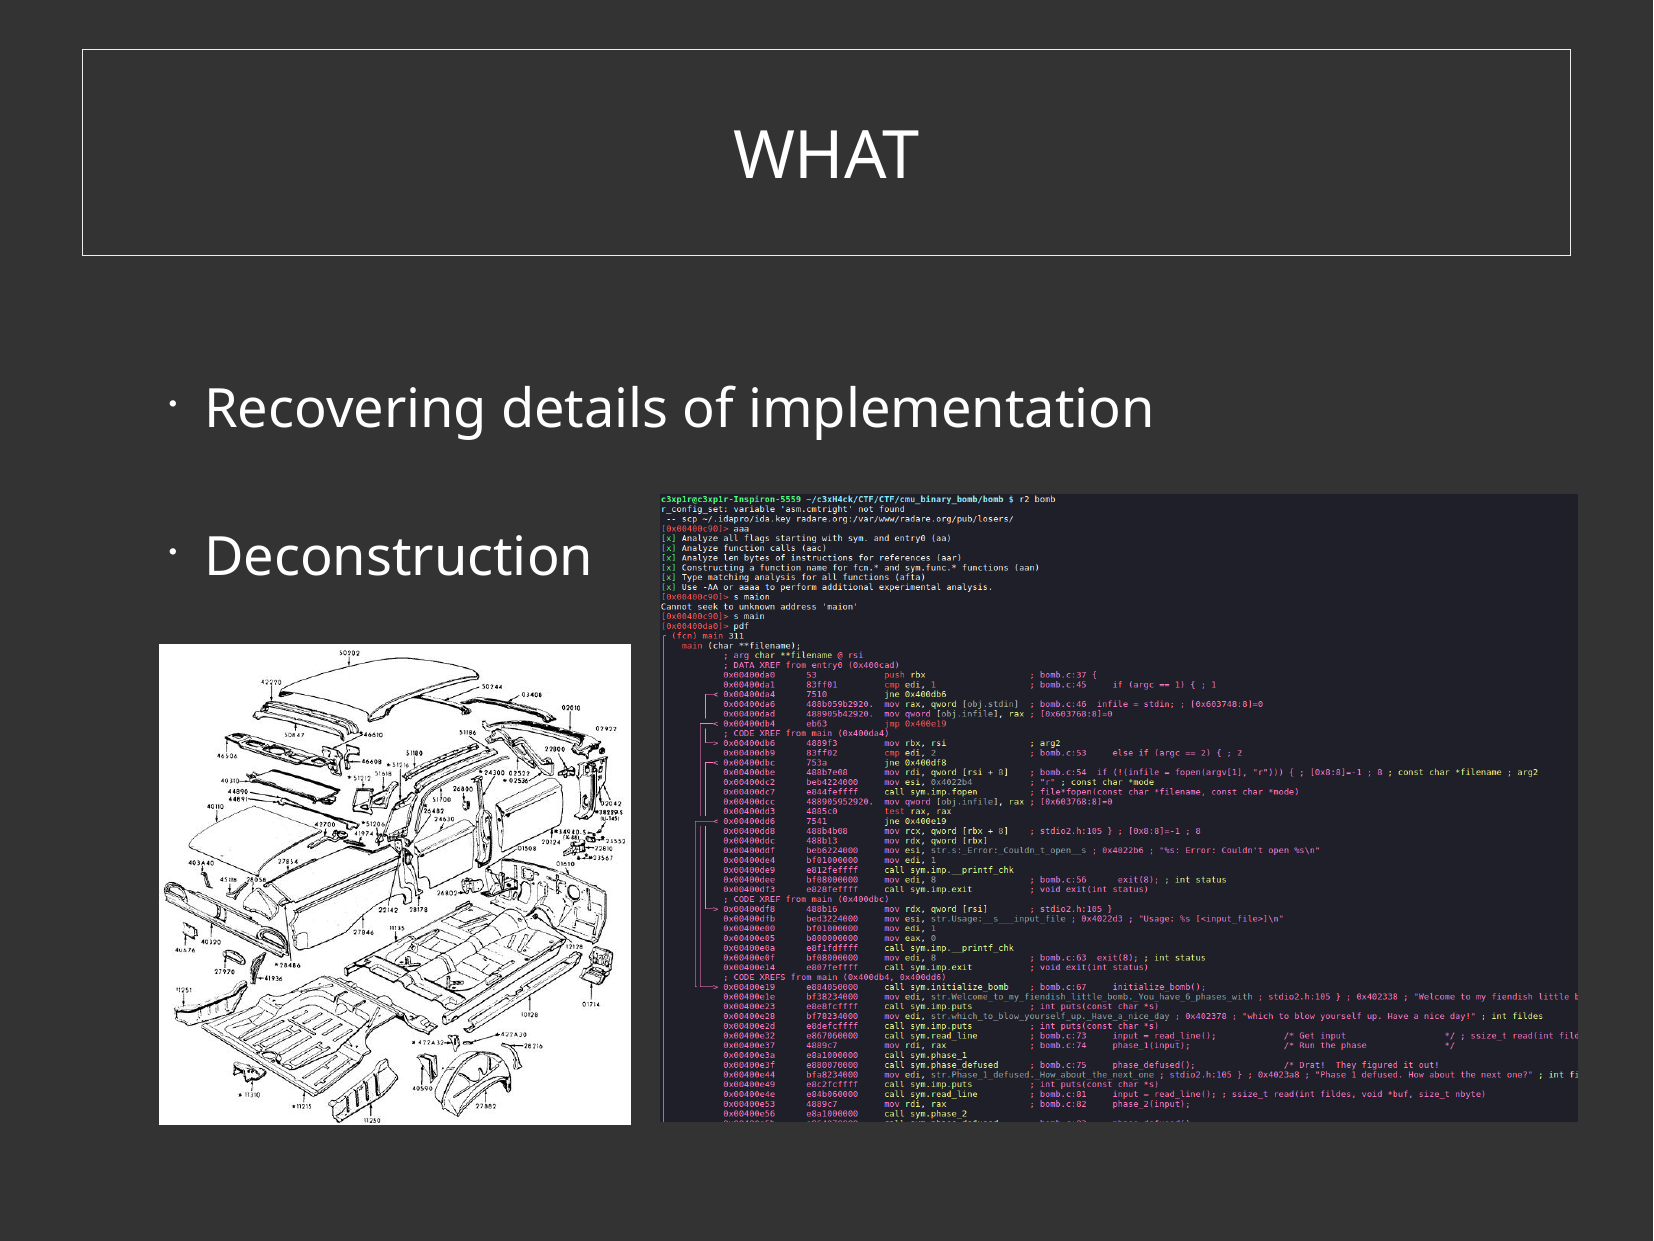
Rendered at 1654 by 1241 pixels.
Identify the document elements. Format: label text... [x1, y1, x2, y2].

picture [660, 494, 1578, 1122]
picture [159, 644, 631, 1126]
text_box Recovering details of implementation Deconstruction [153, 362, 1201, 541]
subtitle WHAT [82, 49, 1571, 256]
